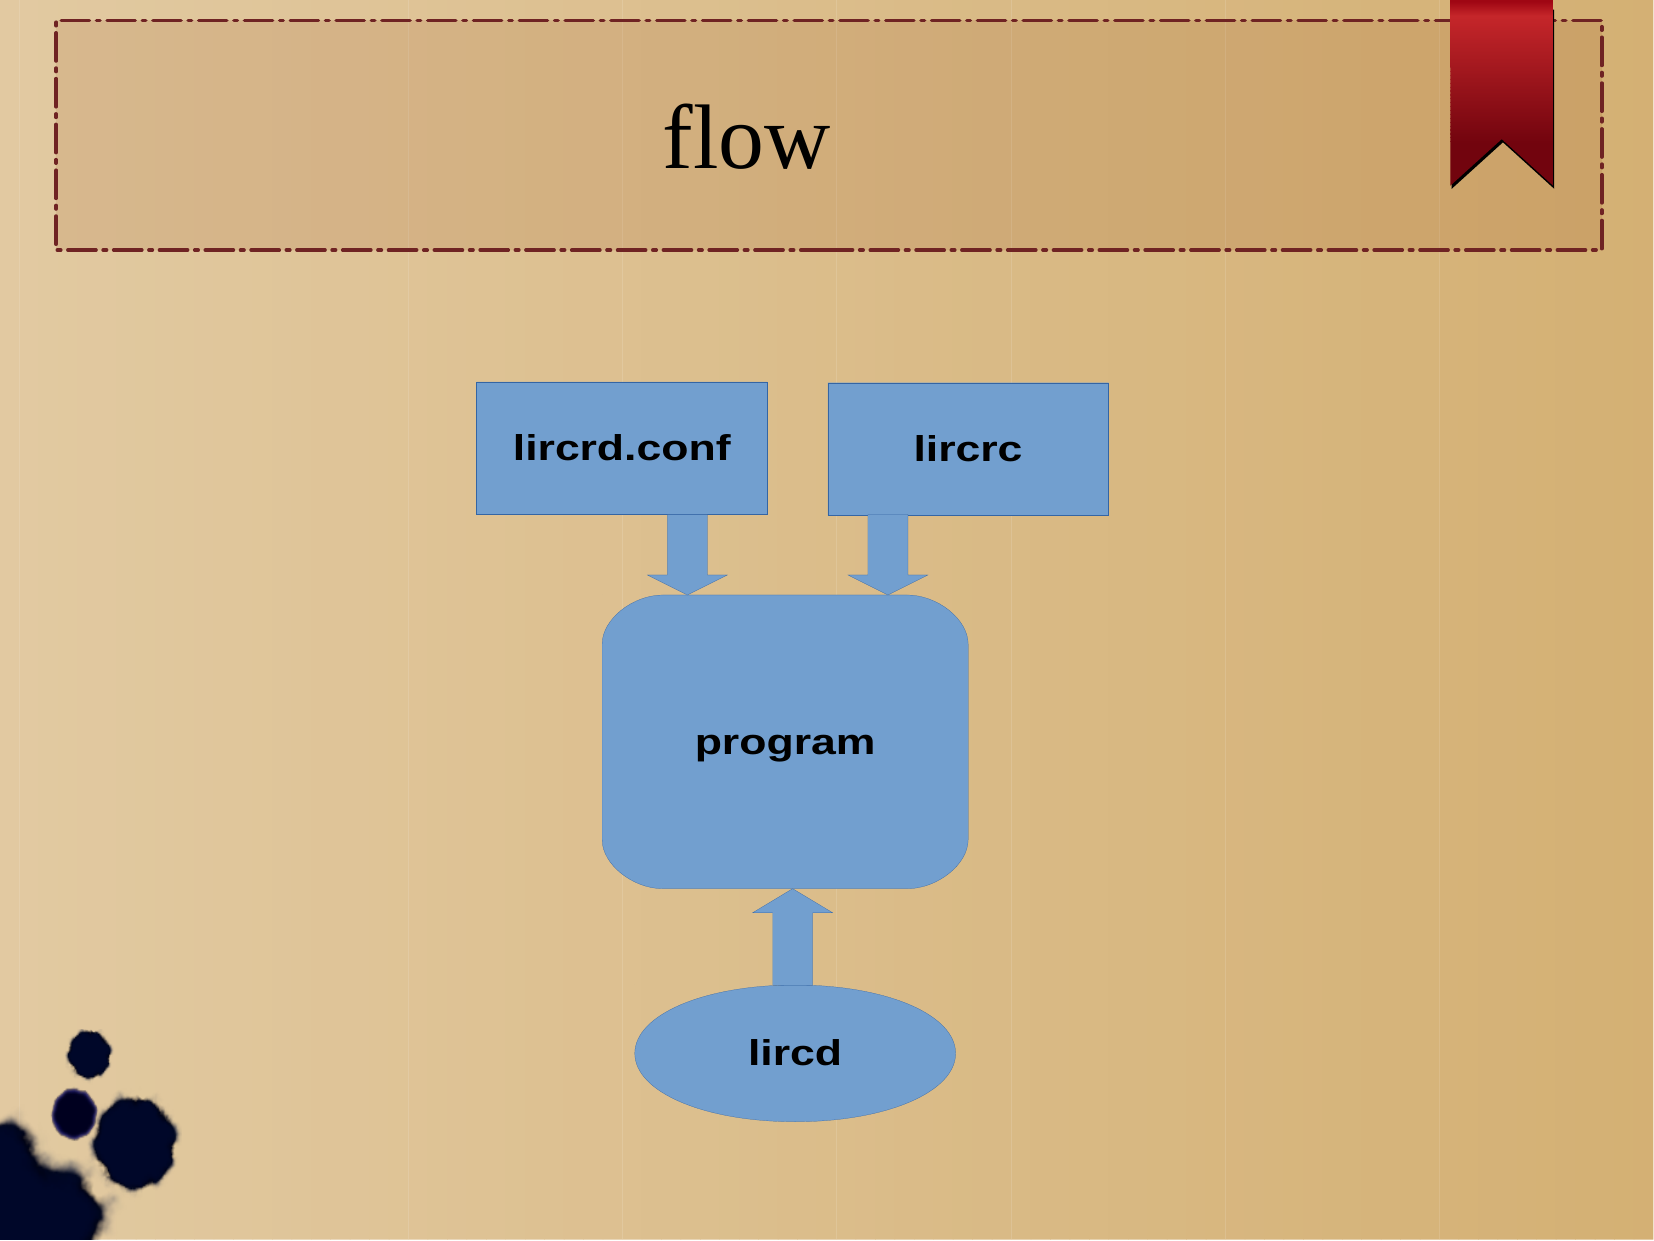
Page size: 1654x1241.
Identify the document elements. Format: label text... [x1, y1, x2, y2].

chart [0, 257, 1654, 1182]
title flow [82, 47, 1412, 229]
